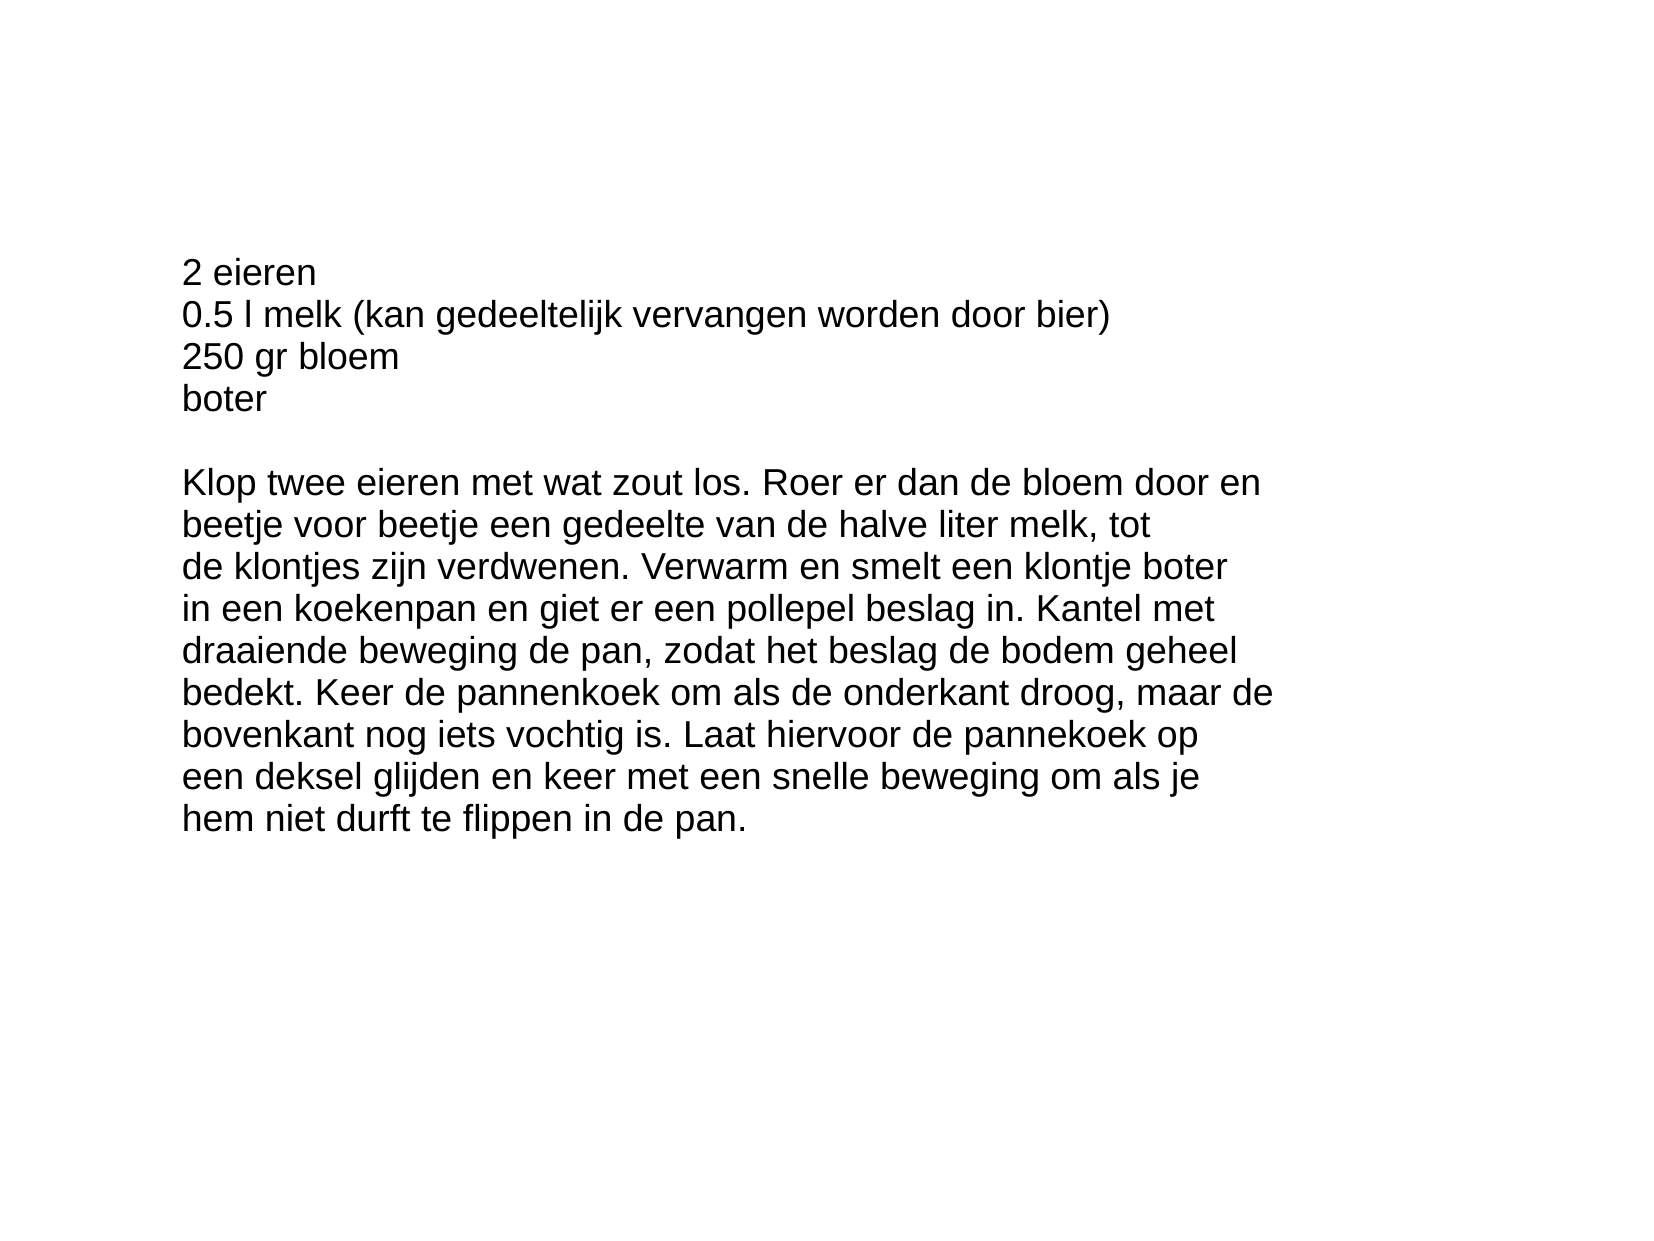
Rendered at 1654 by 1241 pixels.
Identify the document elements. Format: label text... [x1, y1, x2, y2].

text_box 2 eieren 0.5 l melk (kan gedeeltelijk vervangen worden door bier) 250 gr bloem boter Klop twee eieren met wat zout los. Roer er dan de bloem door en beetje voor beetje een gedeelte van de halve liter melk, tot de klontjes zijn verdwenen. Verwarm en smelt een klontje boter in een koekenpan en giet er een pollepel beslag in. Kantel met draaiende beweging de pan, zodat het beslag de bodem geheel bedekt. Keer de pannenkoek om als de onderkant droog, maar de bovenkant nog iets vochtig is. Laat hiervoor de pannekoek op een deksel glijden en keer met een snelle beweging om als je hem niet durft te flippen in de pan. [167, 244, 1300, 890]
